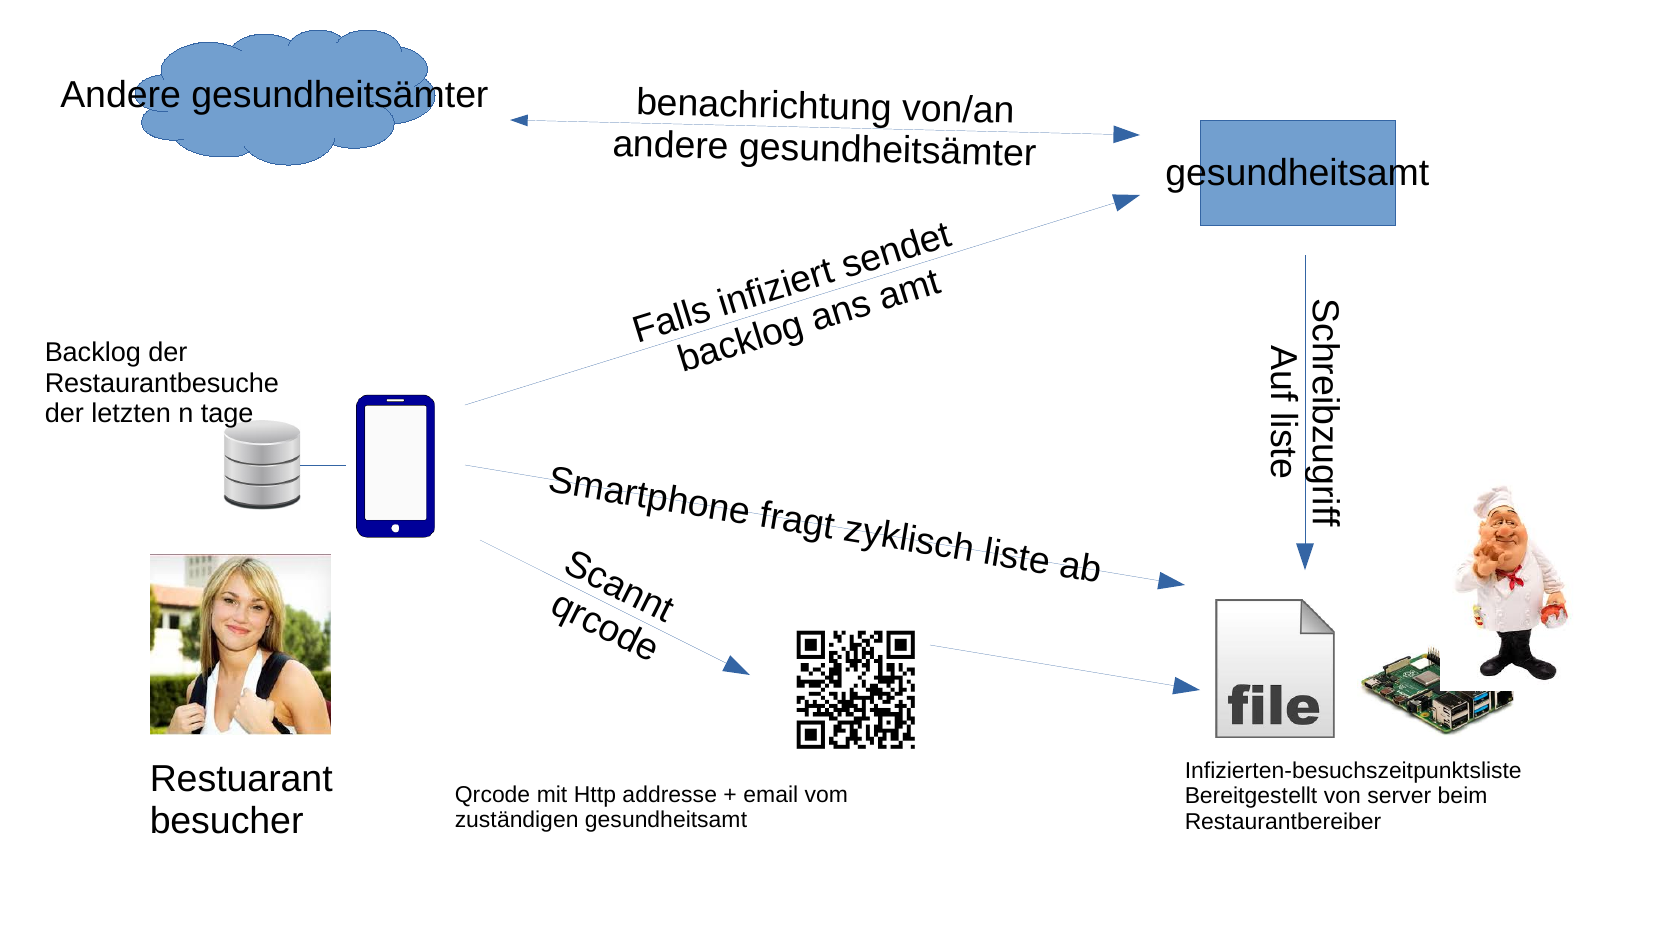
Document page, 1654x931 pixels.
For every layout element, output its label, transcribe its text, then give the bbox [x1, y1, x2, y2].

text_box gesundheitsamt [1200, 120, 1396, 226]
picture [223, 481, 301, 511]
picture [1357, 479, 1576, 738]
text_box Infizierten-besuchszeitpunktsliste Bereitgestellt von server beim Restaurantbereiber [1170, 750, 1546, 856]
text_box Restuarant besucher [135, 750, 361, 856]
picture [780, 614, 931, 766]
picture [150, 359, 466, 736]
text_box Backlog der Restaurantbesuche der letzten n tage [30, 330, 316, 481]
text_box Andere gesundheitsämter [135, 30, 436, 166]
picture [1215, 599, 1335, 738]
text_box Qrcode mit Http addresse + email vom zuständigen gesundheitsamt [440, 774, 871, 841]
